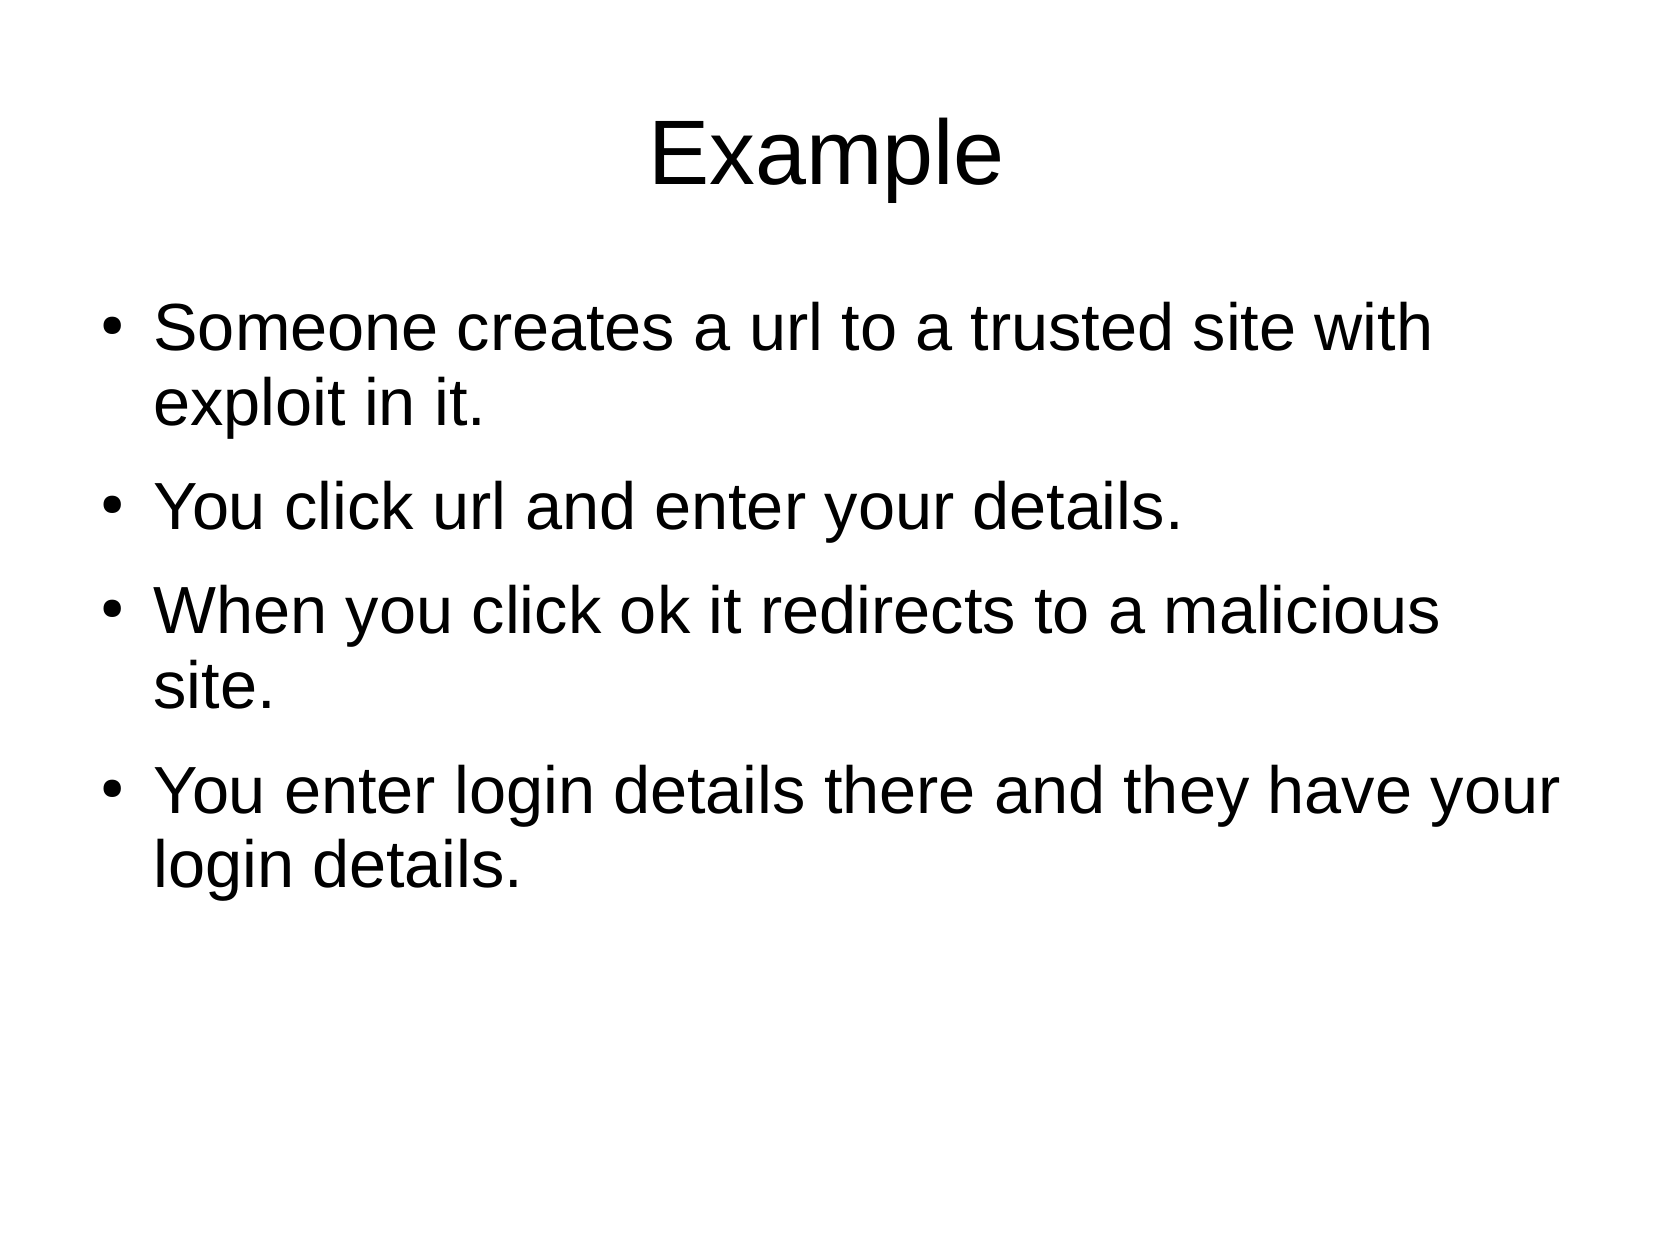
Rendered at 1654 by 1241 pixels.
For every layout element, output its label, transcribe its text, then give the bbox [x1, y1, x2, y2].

title Example [82, 49, 1571, 257]
list Someone creates a url to a trusted site with exploit in it. You click url and enter your details. When you click ok it redirects to a malicious site. You enter login details there and they have your login details. [82, 290, 1571, 1109]
